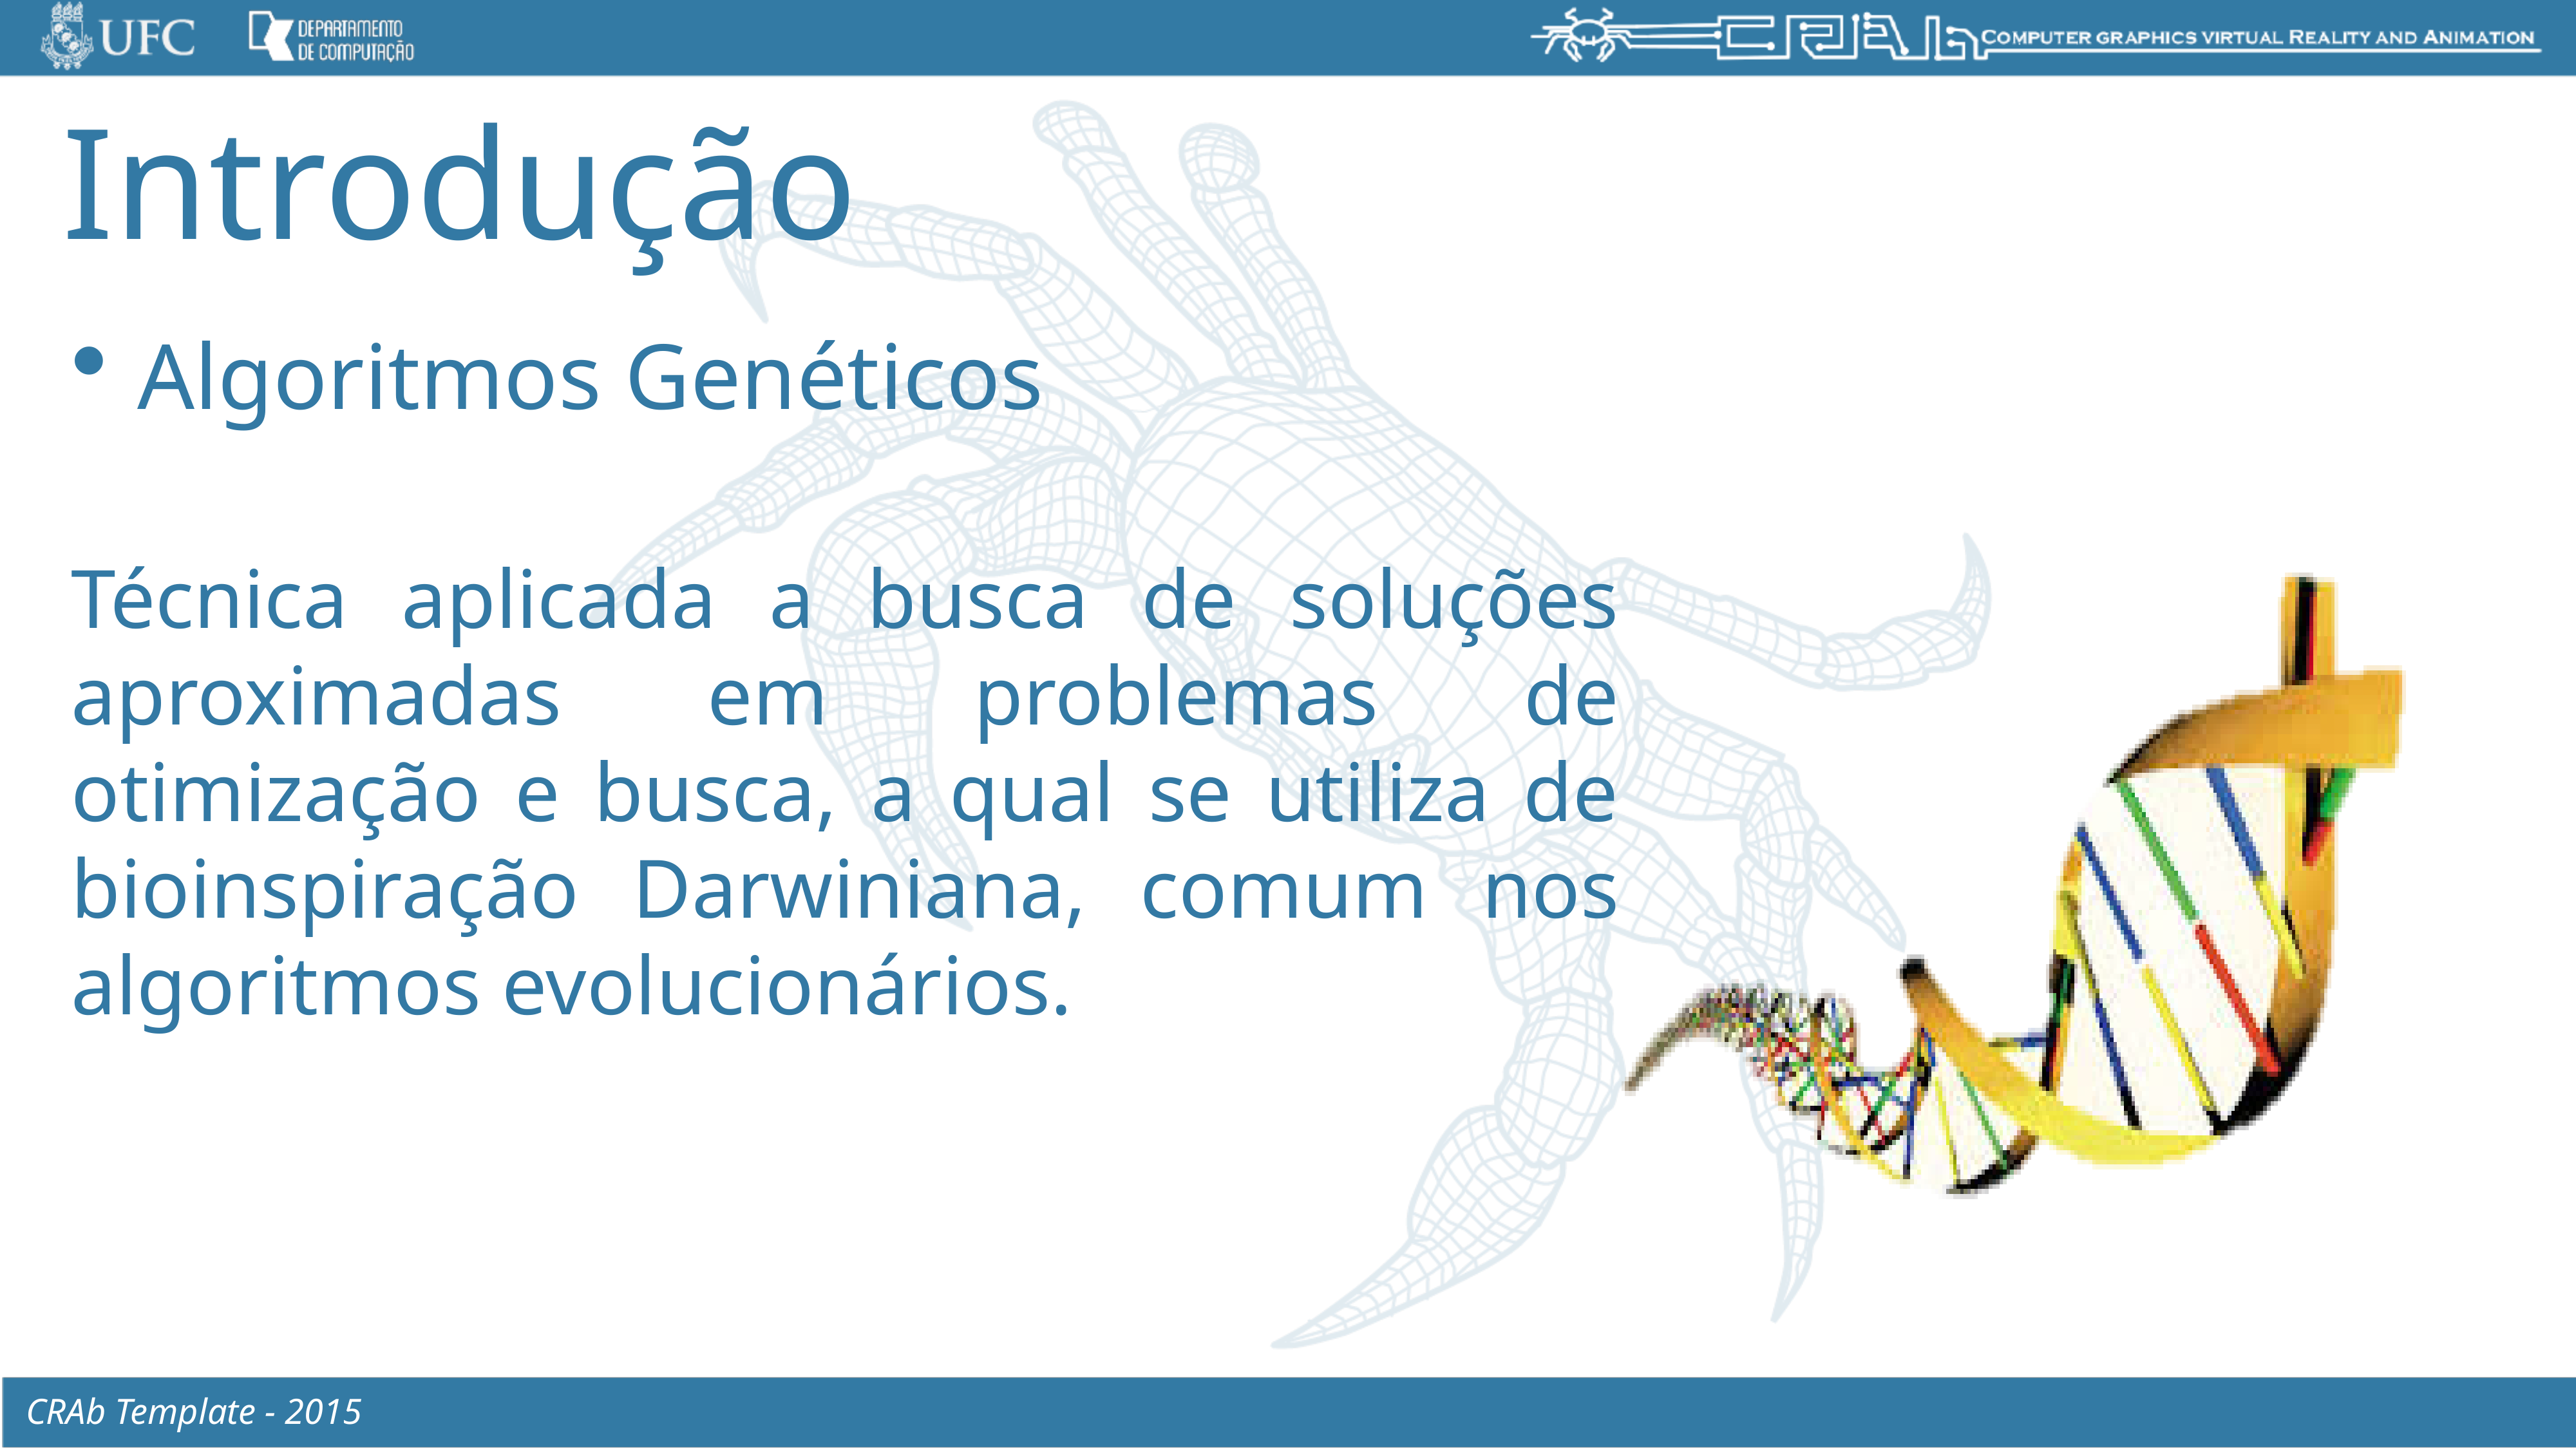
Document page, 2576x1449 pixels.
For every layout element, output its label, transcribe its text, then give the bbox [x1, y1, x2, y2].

title Introdução [62, 86, 2466, 277]
list Algoritmos Genéticos Técnica aplicada a busca de soluções aproximadas em problemas de otimização e busca, a qual se utiliza de bioinspiração Darwiniana, comum nos algoritmos evolucionários. [68, 319, 1620, 1354]
picture [0, 0, 2576, 1449]
